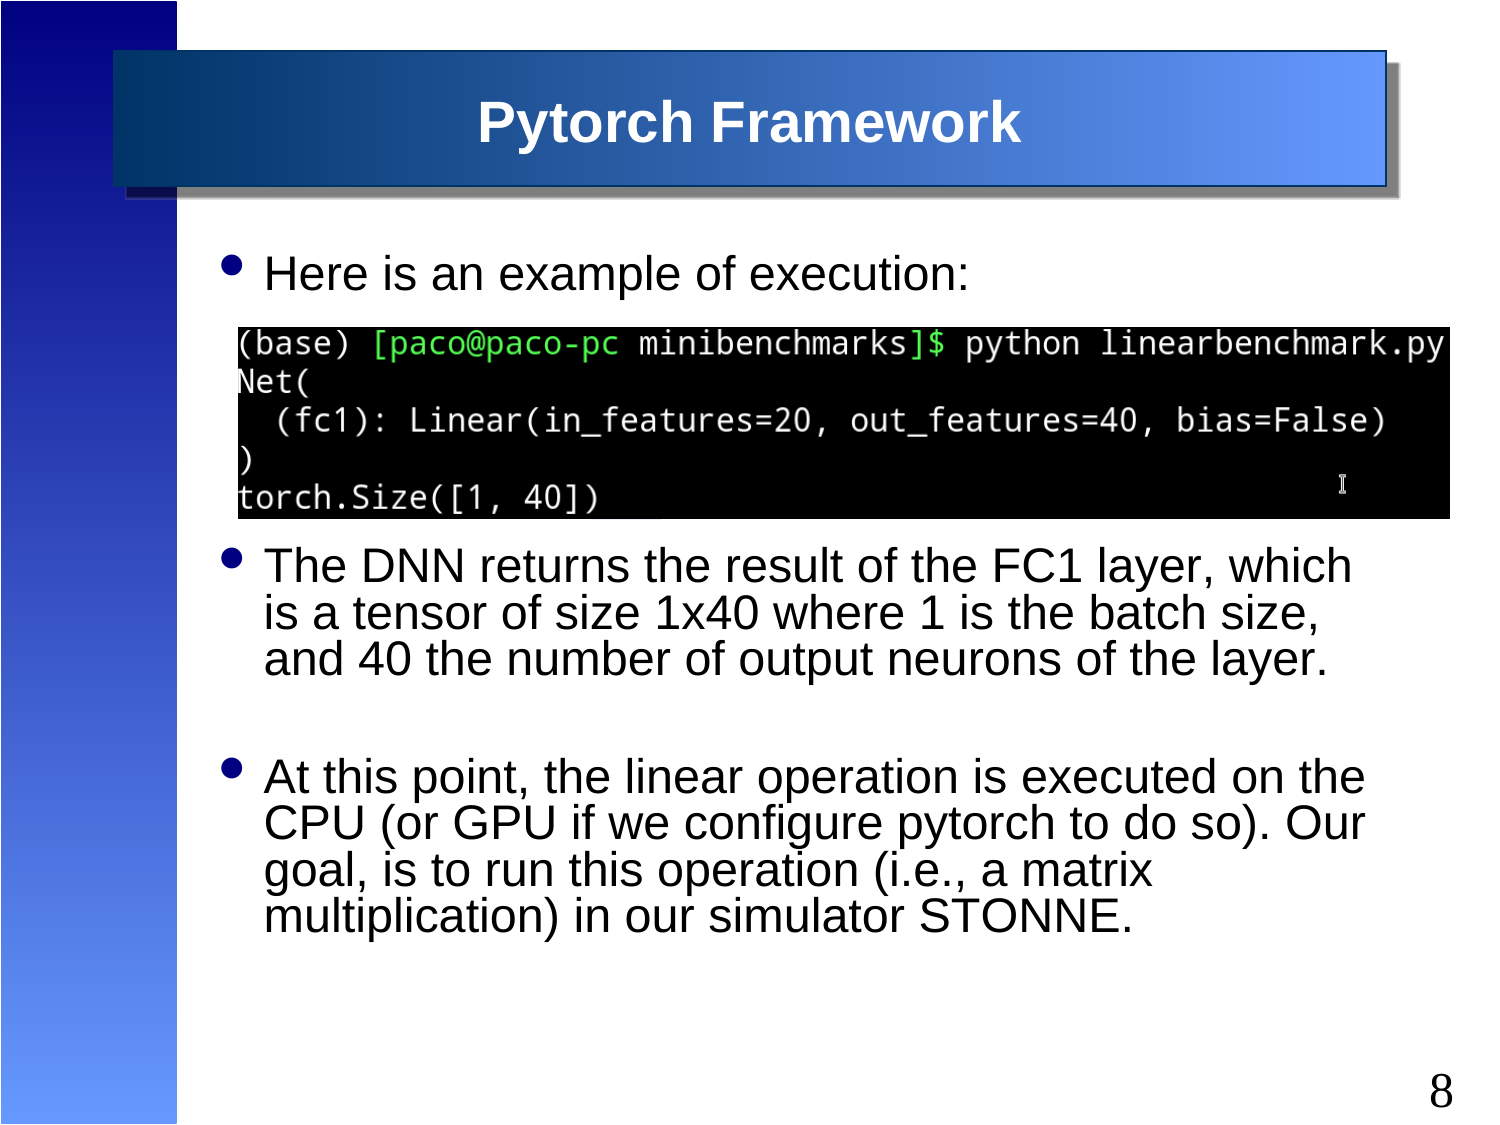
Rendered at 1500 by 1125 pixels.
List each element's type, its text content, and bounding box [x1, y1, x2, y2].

list Here is an example of execution: The DNN returns the result of the FC1 layer, which is a tensor of size 1x40 where 1 is the batch size, and 40 the number of output neurons of the layer. At this point, the linear operation is executed on the CPU (or GPU if we configure pytorch to do so). Our goal, is to run this operation (i.e., a matrix multiplication) in our simulator STONNE. [130, 165, 1406, 1125]
title Pytorch Framework [113, 50, 1387, 187]
picture [238, 327, 1450, 519]
